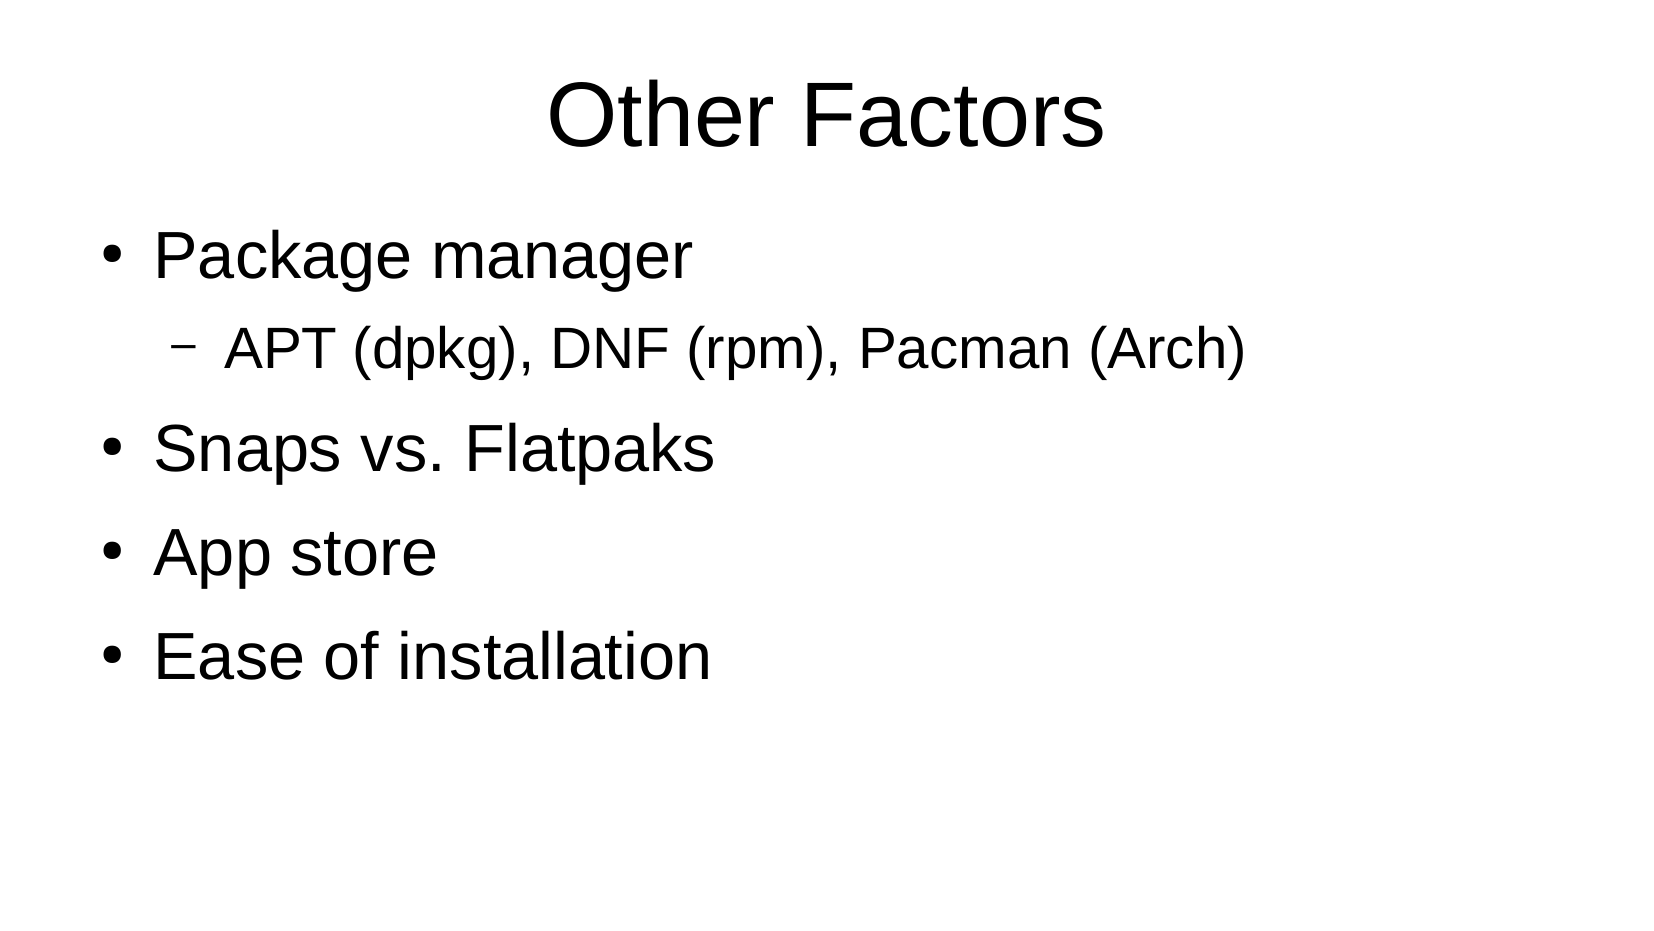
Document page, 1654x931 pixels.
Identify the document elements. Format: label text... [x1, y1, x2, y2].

title Other Factors [82, 37, 1571, 193]
list Package manager APT (dpkg), DNF (rpm), Pacman (Arch) Snaps vs. Flatpaks App store Ease of installation [82, 217, 1571, 758]
